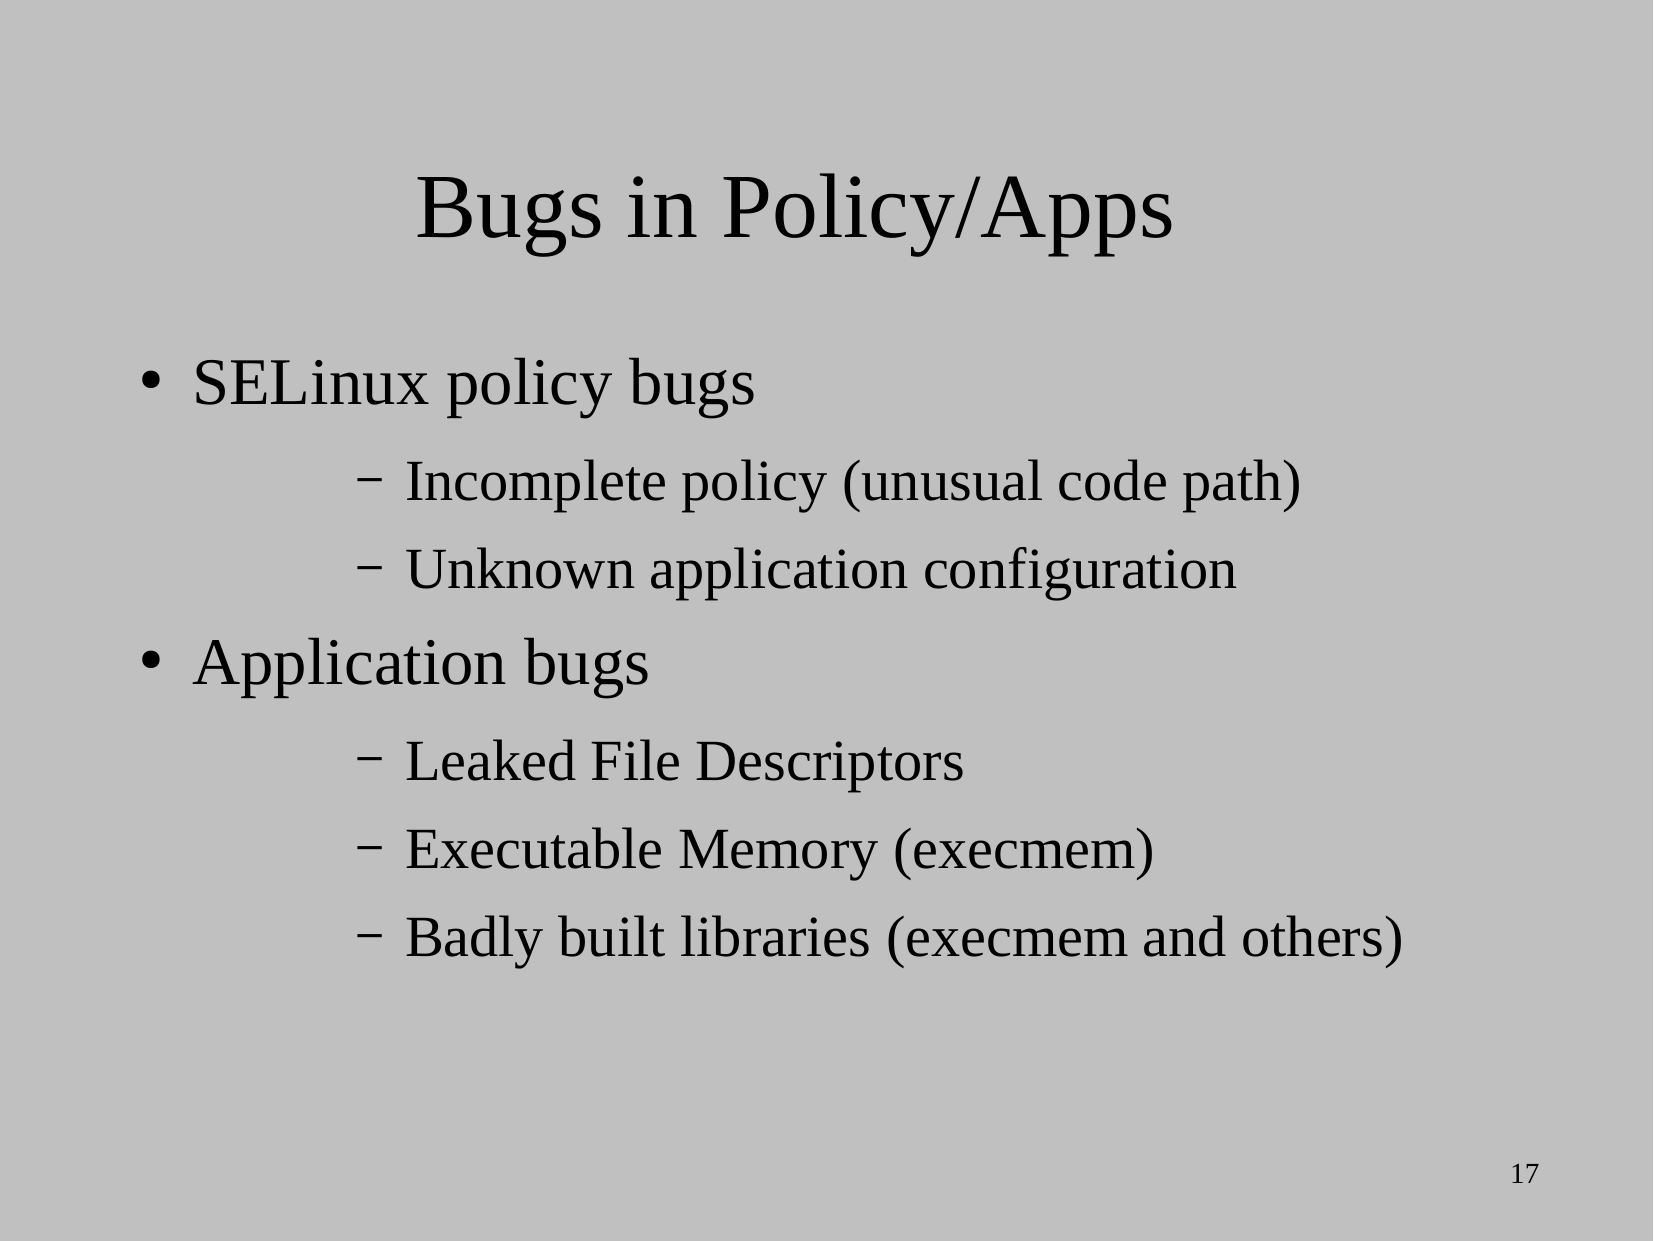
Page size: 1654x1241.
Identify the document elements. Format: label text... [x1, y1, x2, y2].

title Bugs in Policy/Apps [312, 102, 1279, 311]
list SELinux policy bugs Incomplete policy (unusual code path) Unknown application configuration Application bugs Leaked File Descriptors Executable Memory (execmem) Badly built libraries (execmem and others) [121, 344, 1534, 1127]
